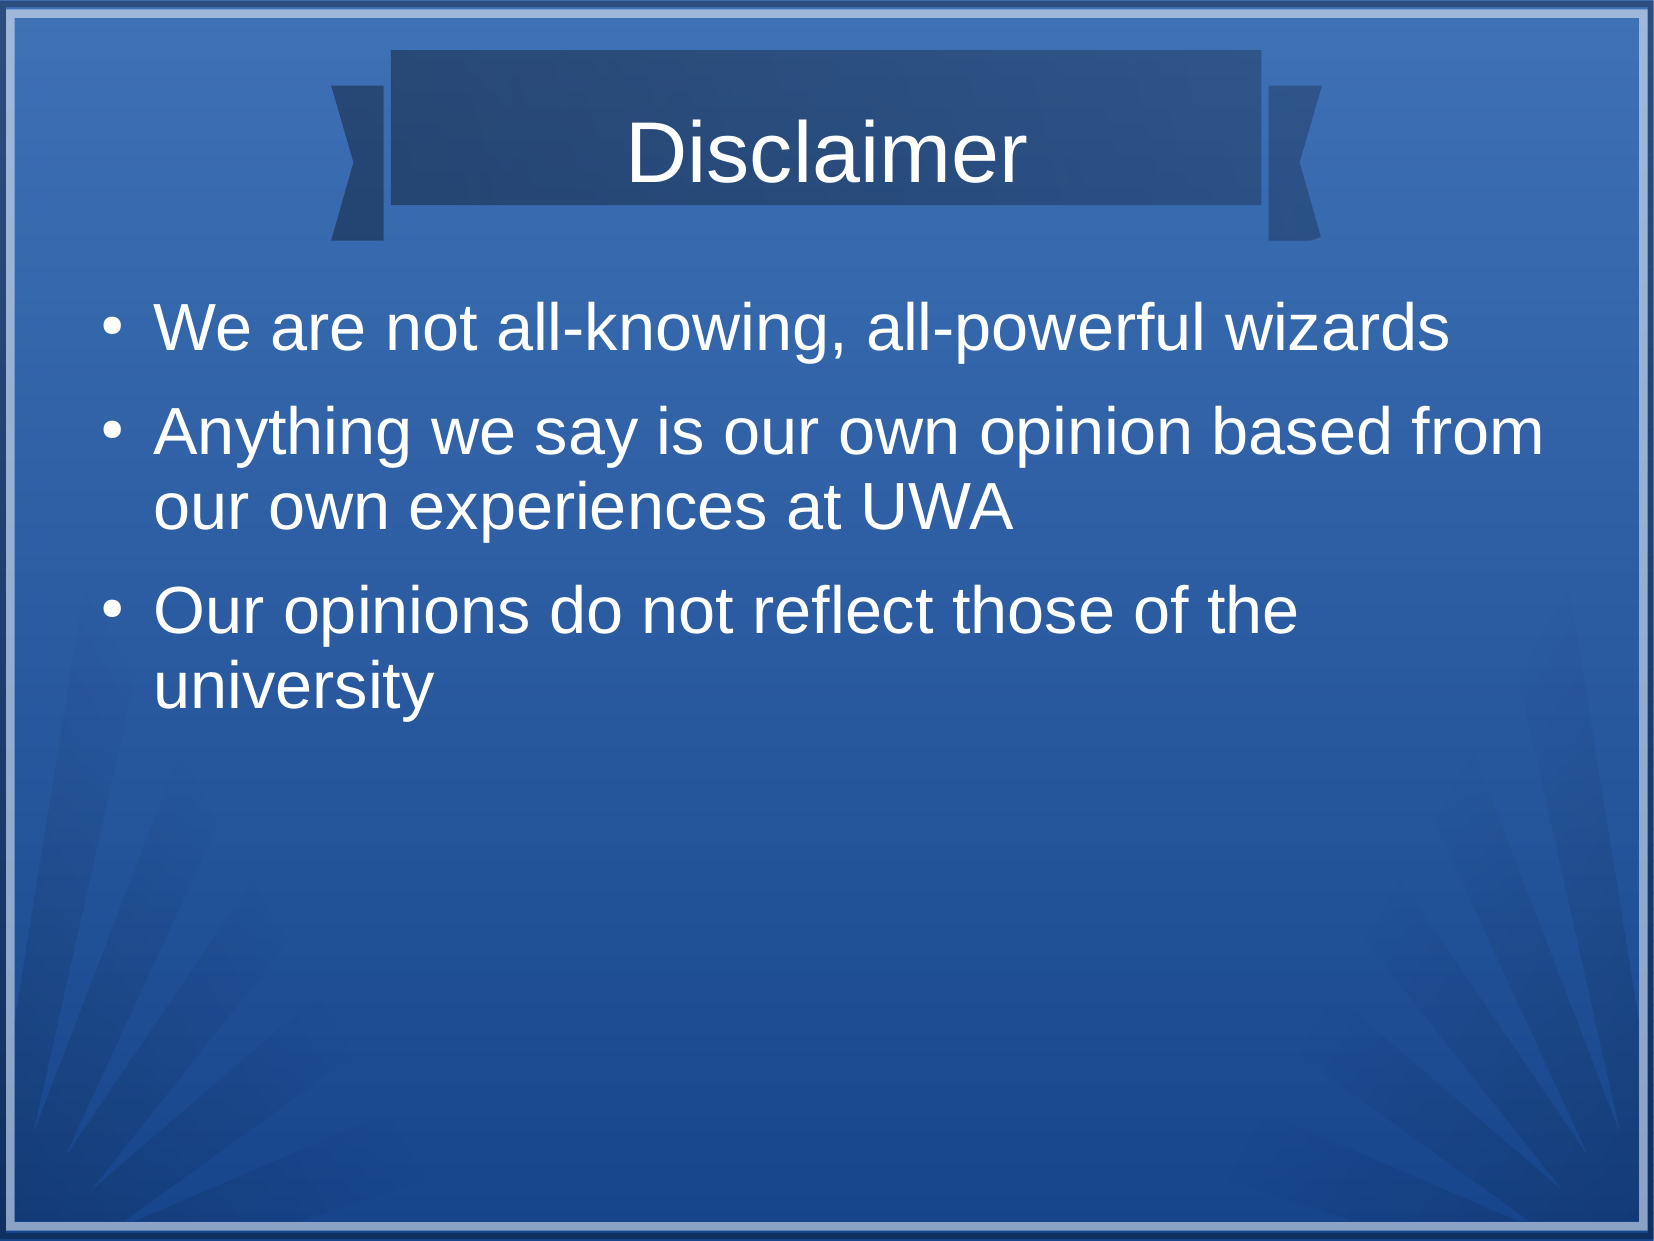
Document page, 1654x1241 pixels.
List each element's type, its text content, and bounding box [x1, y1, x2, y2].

title Disclaimer [82, 49, 1571, 257]
list We are not all-knowing, all-powerful wizards Anything we say is our own opinion based from our own experiences at UWA Our opinions do not reflect those of the university [82, 290, 1571, 1010]
